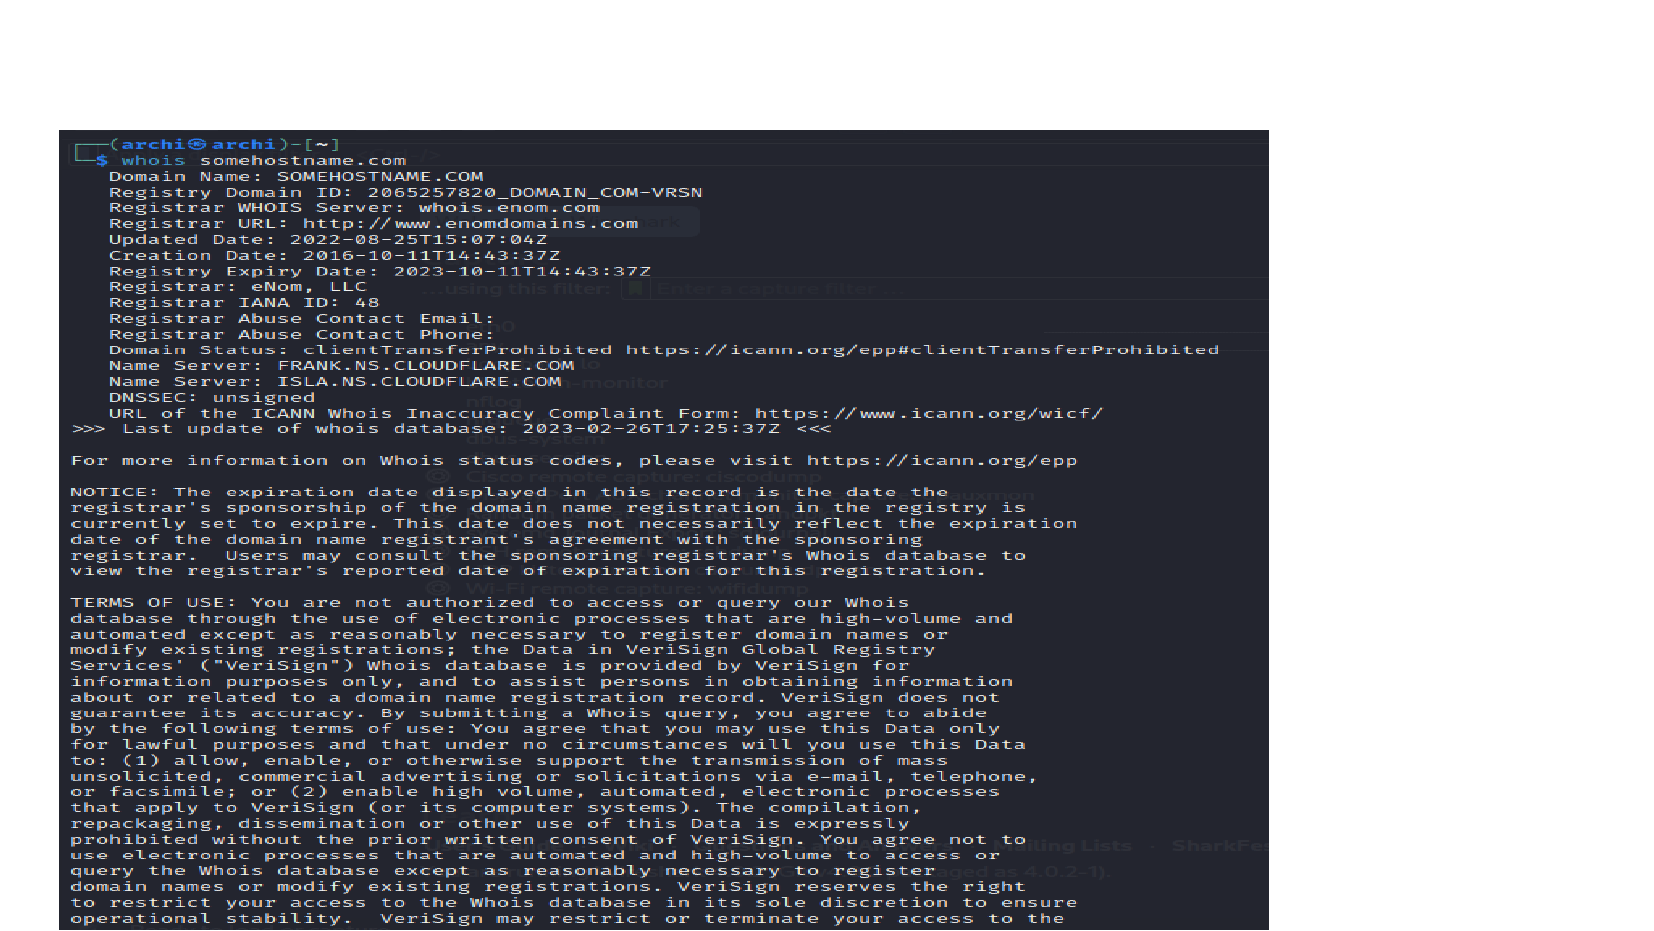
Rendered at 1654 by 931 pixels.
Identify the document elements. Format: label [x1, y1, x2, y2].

picture [59, 130, 1269, 930]
